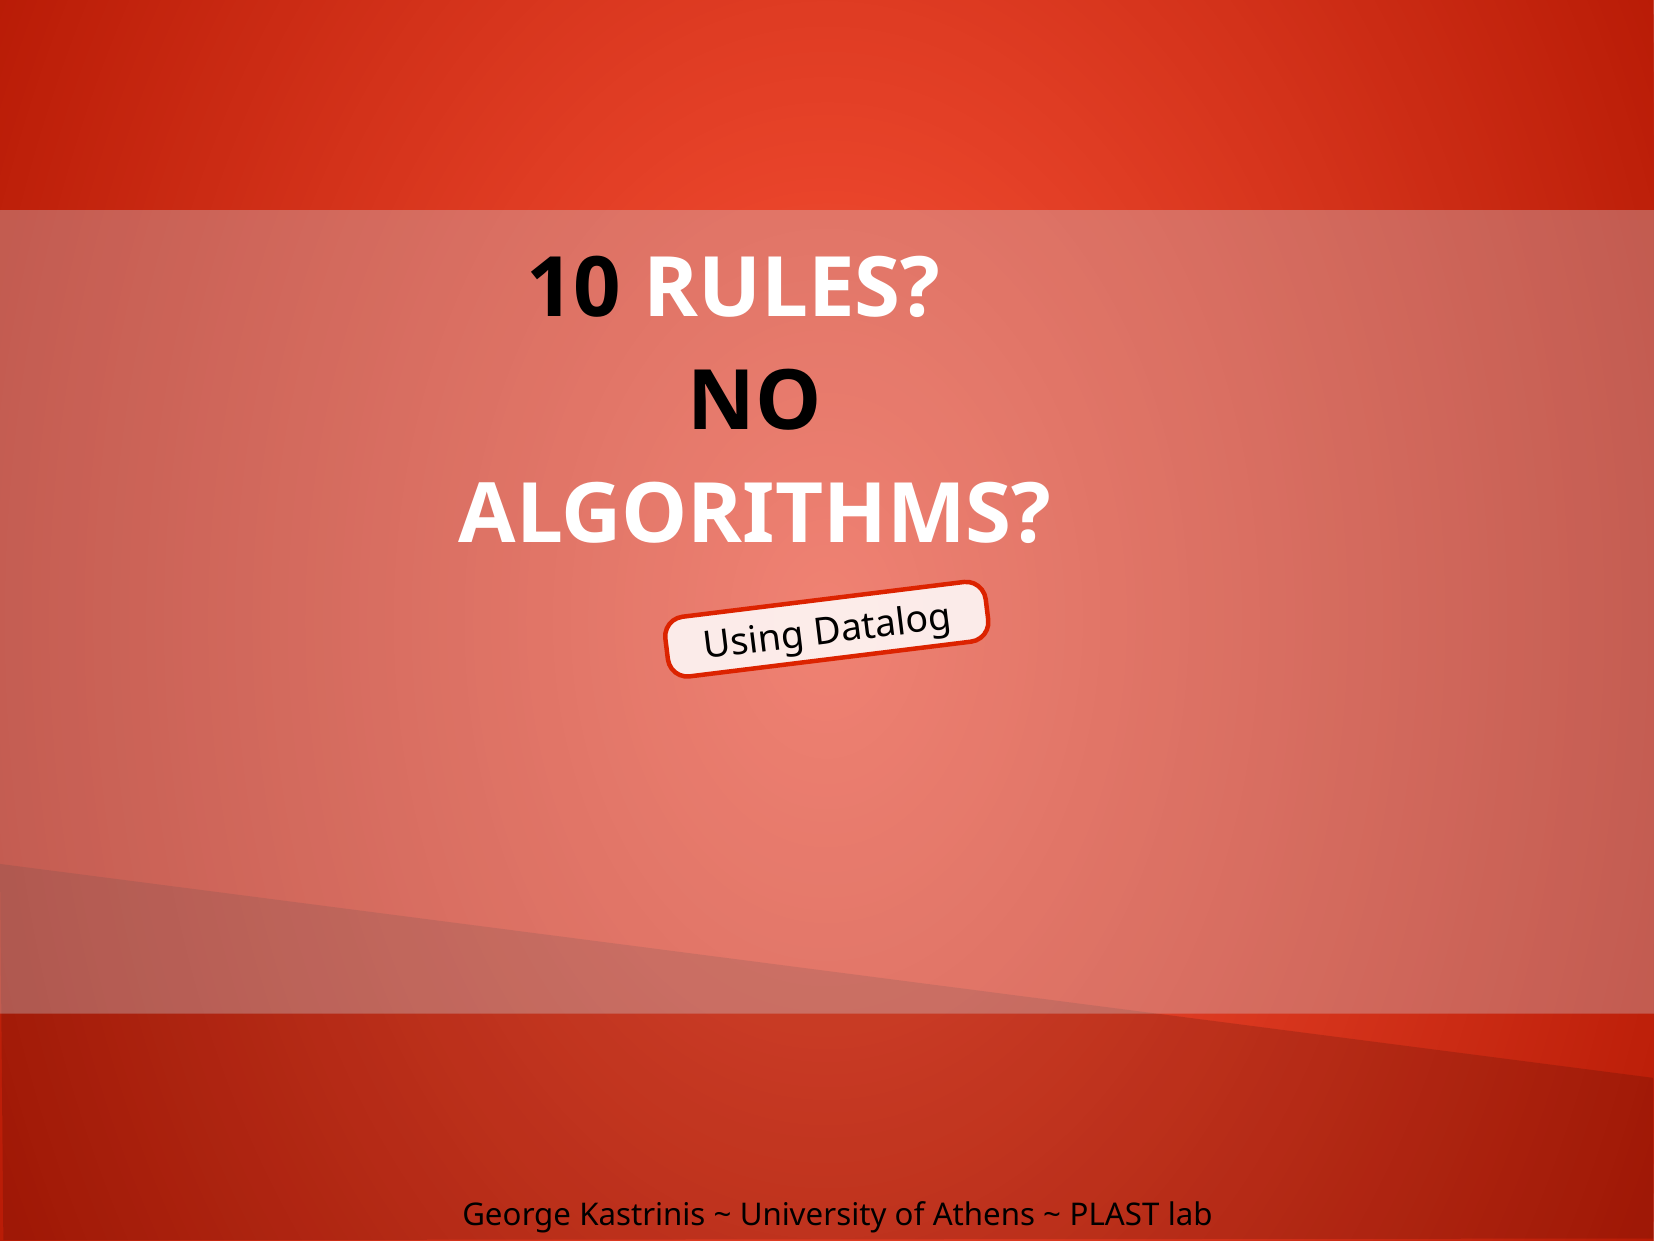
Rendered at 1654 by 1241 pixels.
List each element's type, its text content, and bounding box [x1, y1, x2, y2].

text_box [0, 210, 1654, 1014]
text_box 10 RULES? NO ALGORITHMS? [443, 219, 1210, 421]
text_box Using Datalog [665, 581, 989, 677]
text_box George Kastrinis ~ University of Athens ~ PLAST lab [447, 1185, 1207, 1236]
